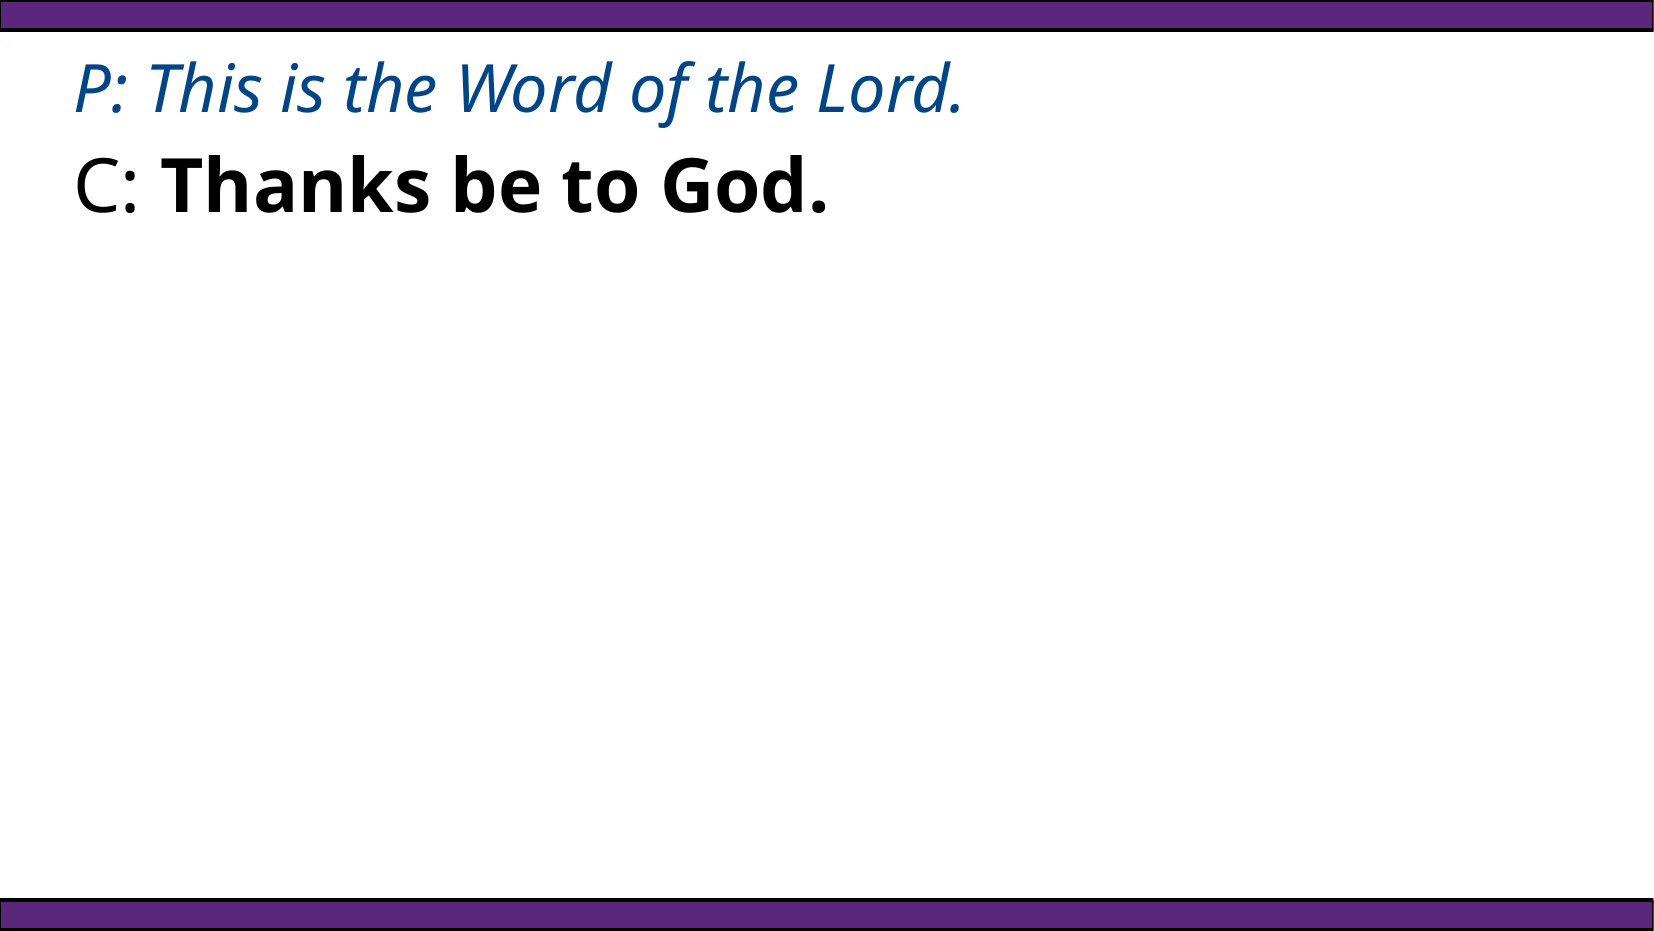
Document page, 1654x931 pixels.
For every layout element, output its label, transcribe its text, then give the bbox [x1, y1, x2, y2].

picture [0, 31, 1654, 900]
text_box [0, 0, 1654, 31]
text_box P: This is the Word of the Lord. C: Thanks be to God. [58, 34, 1589, 238]
text_box [0, 900, 1654, 931]
